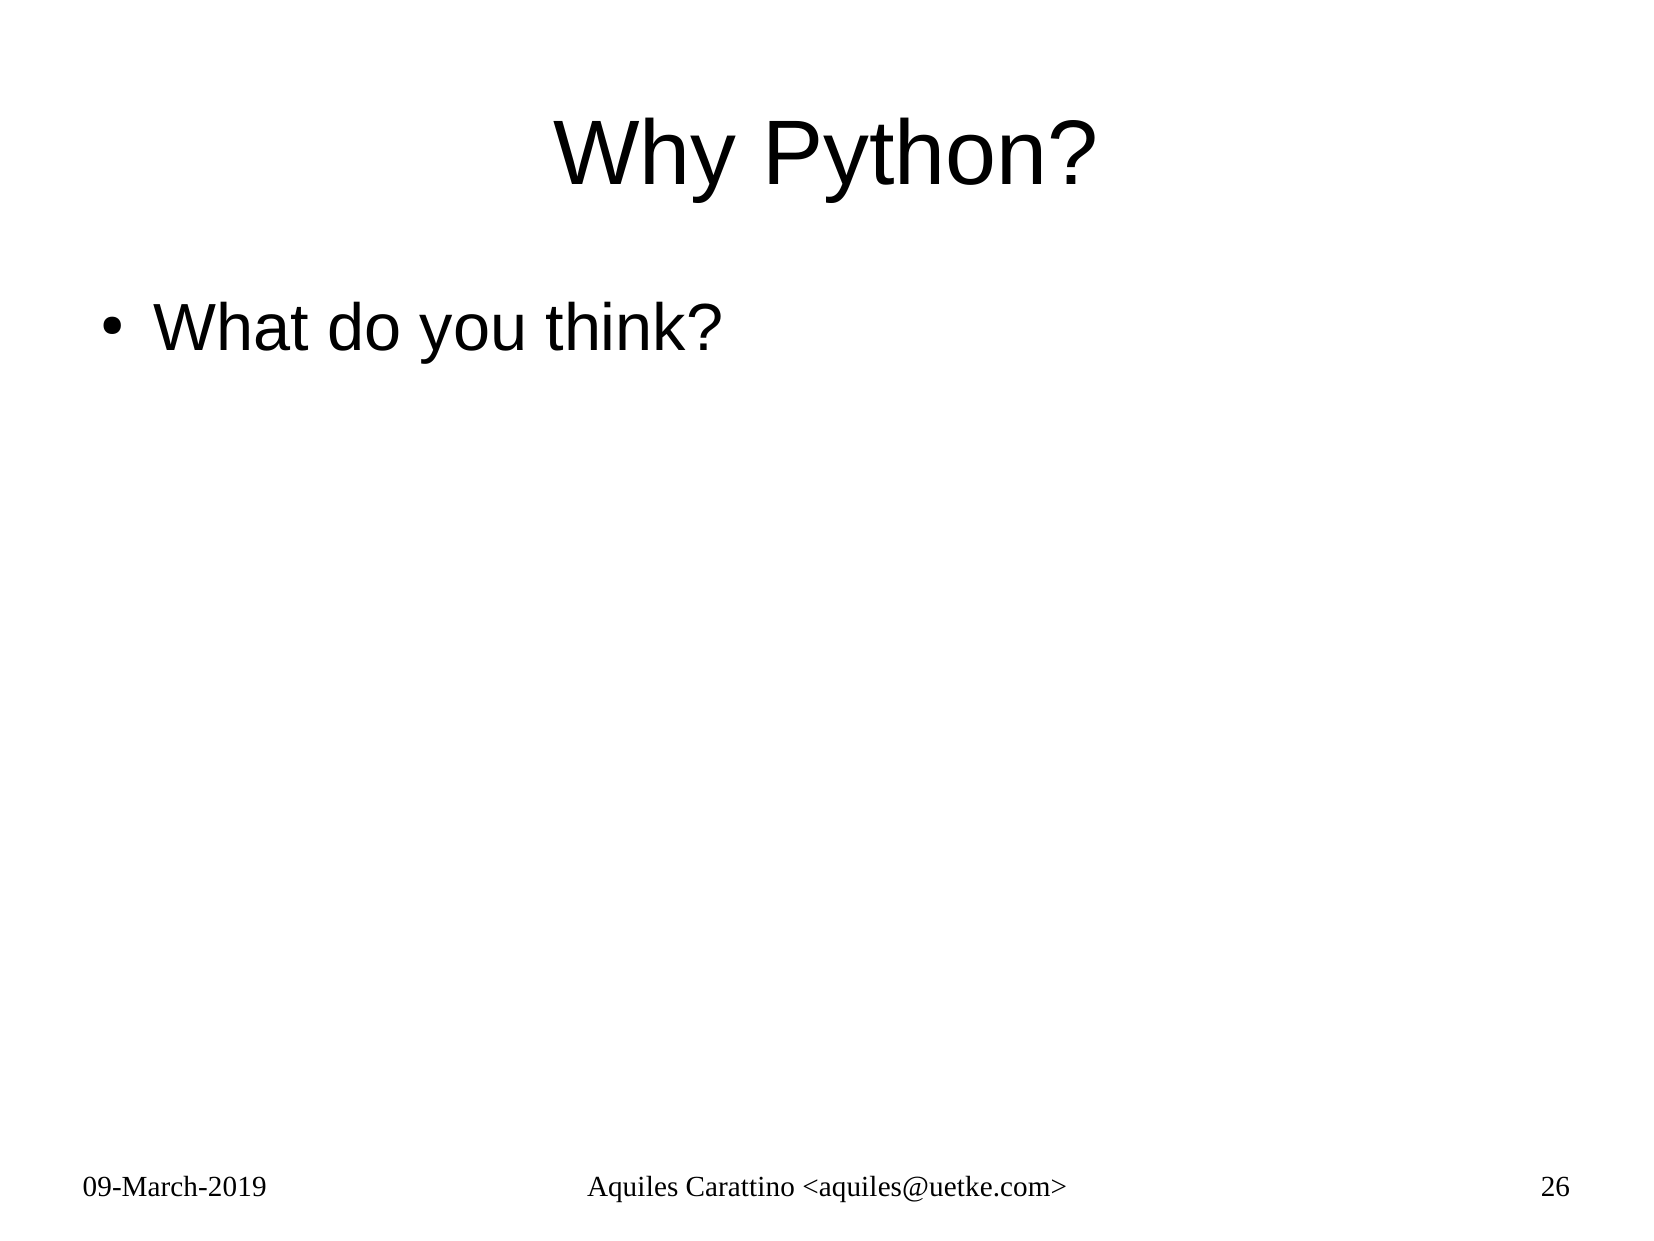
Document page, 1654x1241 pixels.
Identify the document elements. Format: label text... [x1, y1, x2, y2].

list What do you think? [82, 290, 1571, 1010]
title Why Python? [82, 49, 1571, 257]
